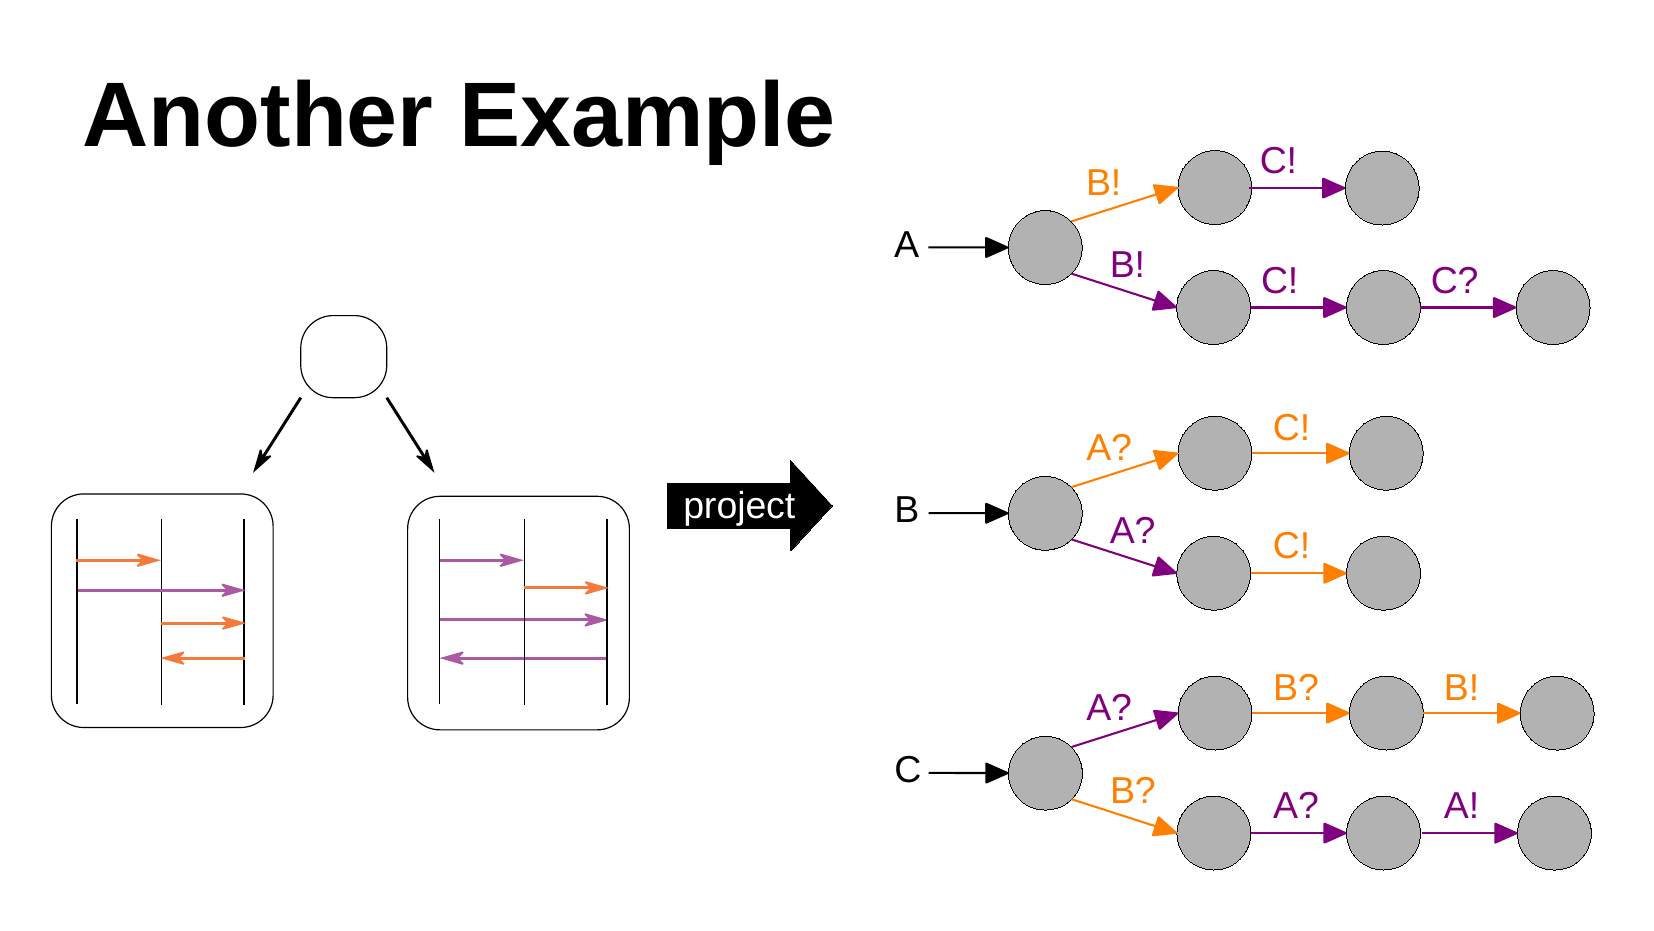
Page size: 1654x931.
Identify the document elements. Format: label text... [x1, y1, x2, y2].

text_box C! [1258, 399, 1326, 457]
text_box [1349, 676, 1424, 751]
text_box A! [1429, 777, 1495, 835]
text_box B [879, 481, 917, 539]
text_box [1176, 270, 1251, 345]
text_box A? [1071, 679, 1147, 737]
text_box [1517, 796, 1592, 871]
text_box B! [1095, 236, 1161, 294]
text_box [1178, 416, 1252, 491]
text_box [1346, 536, 1421, 611]
text_box C! [1245, 132, 1313, 190]
text_box B? [1095, 762, 1171, 819]
text_box C! [1258, 517, 1326, 575]
text_box [1349, 416, 1424, 491]
title Another Example [82, 37, 1571, 193]
text_box C! [1246, 251, 1314, 309]
text_box [1008, 210, 1083, 285]
text_box B? [1258, 659, 1334, 716]
text_box C [879, 741, 918, 799]
text_box B! [1429, 659, 1495, 717]
text_box B! [1071, 153, 1137, 211]
text_box [1346, 796, 1421, 871]
text_box [1345, 151, 1420, 226]
text_box [1520, 676, 1595, 751]
text_box [1516, 270, 1591, 345]
text_box [1176, 536, 1251, 611]
text_box C? [1416, 251, 1494, 309]
text_box [1008, 736, 1083, 811]
text_box A? [1071, 419, 1147, 477]
text_box A [879, 215, 917, 273]
text_box project [667, 460, 833, 551]
text_box [1008, 476, 1083, 551]
text_box [1176, 796, 1251, 871]
text_box [1346, 270, 1421, 345]
text_box [1178, 676, 1252, 751]
text_box [1178, 150, 1252, 225]
text_box A? [1258, 777, 1334, 835]
text_box A? [1095, 502, 1171, 560]
picture [50, 315, 631, 731]
